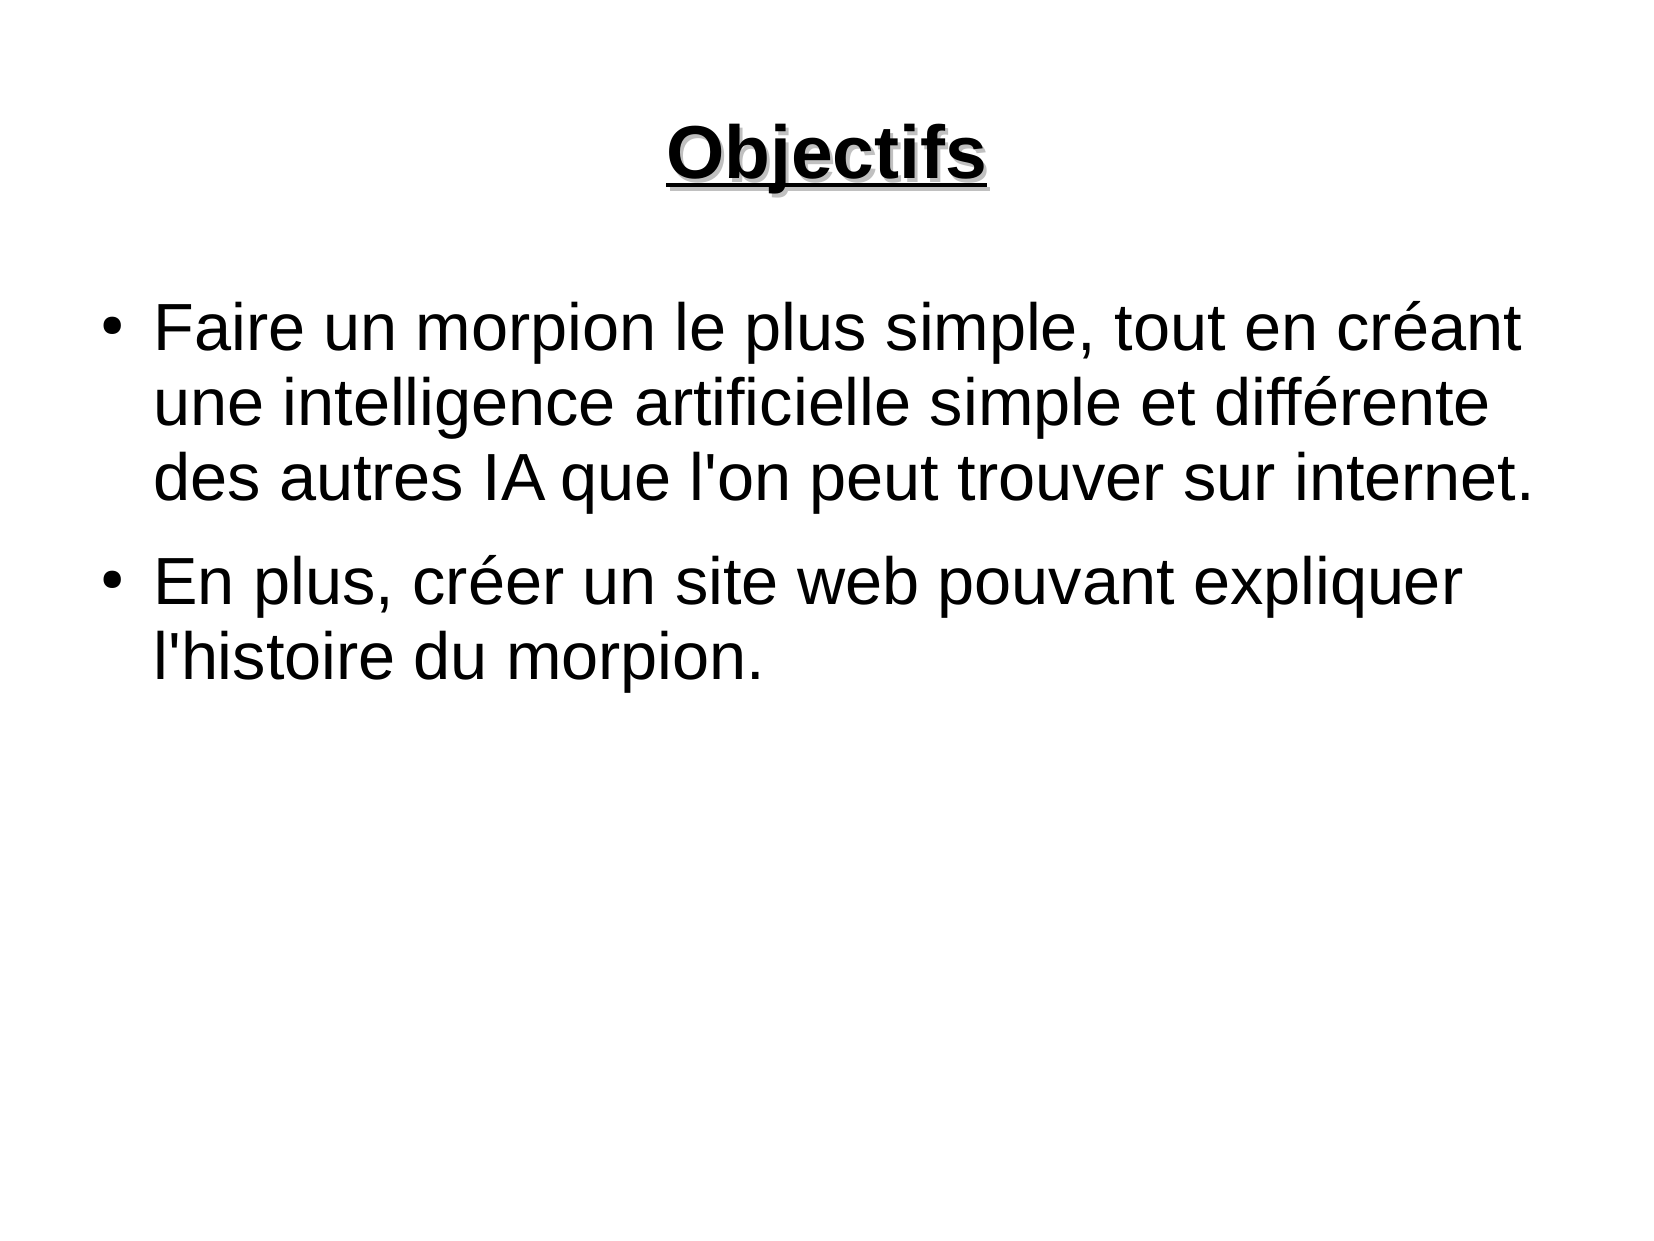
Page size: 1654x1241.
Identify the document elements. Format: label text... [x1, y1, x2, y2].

title Objectifs [82, 49, 1571, 257]
list Faire un morpion le plus simple, tout en créant une intelligence artificielle simple et différente des autres IA que l'on peut trouver sur internet. En plus, créer un site web pouvant expliquer l'histoire du morpion. [82, 290, 1571, 1109]
